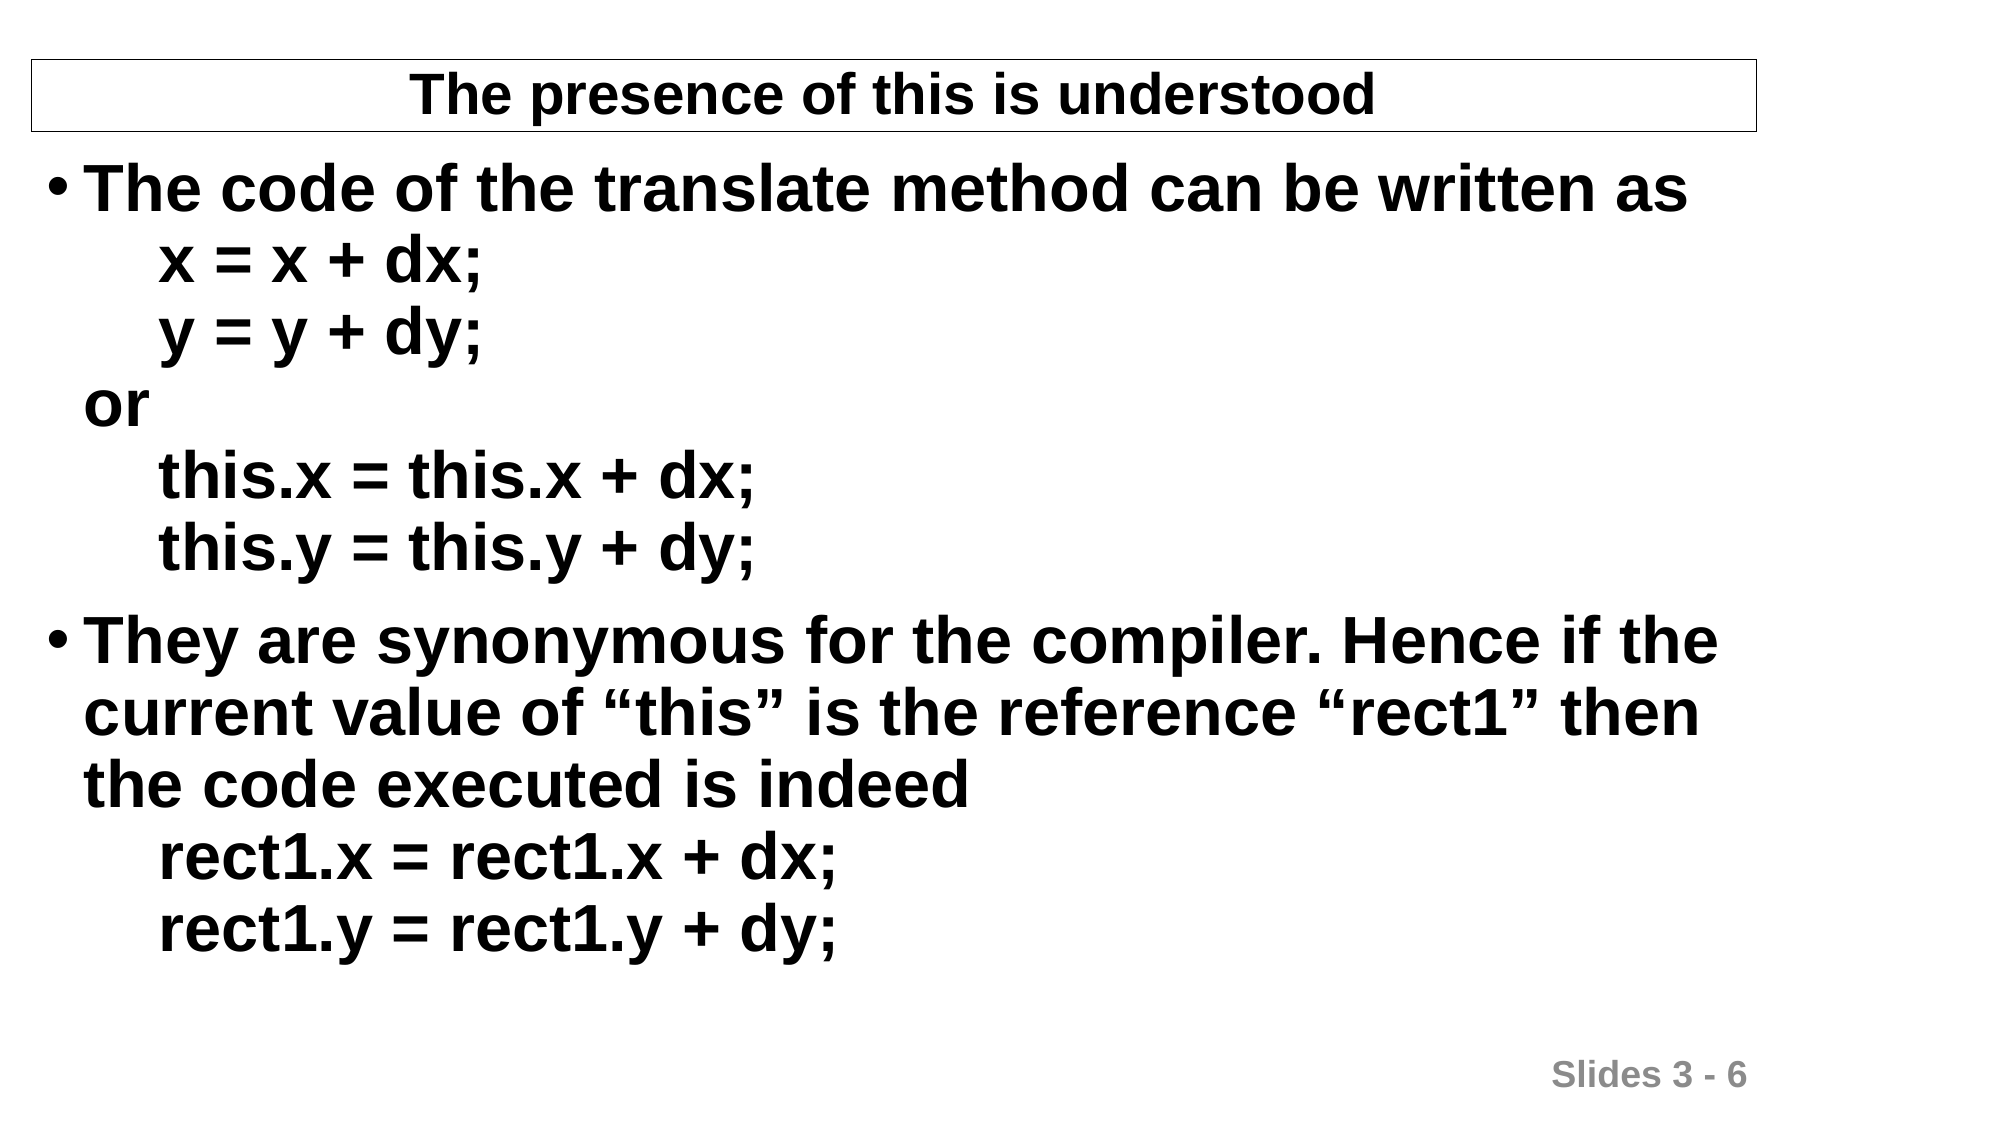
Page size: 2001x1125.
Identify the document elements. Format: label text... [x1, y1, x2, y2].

slide_number Slides 3 - 8 [1312, 1042, 1763, 1103]
title The presence of this is understood [31, 59, 1757, 132]
list The code of the translate method can be written as x = x + dx; y = y + dy; or this.x = this.x + dx; this.y = this.y + dy; They are synonymous for the compiler. Hence if the current value of “this” is the reference “rect1” then the code executed is indeed rect1.x = rect1.x + dx; rect1.y = rect1.y + dy; [31, 145, 1757, 1098]
